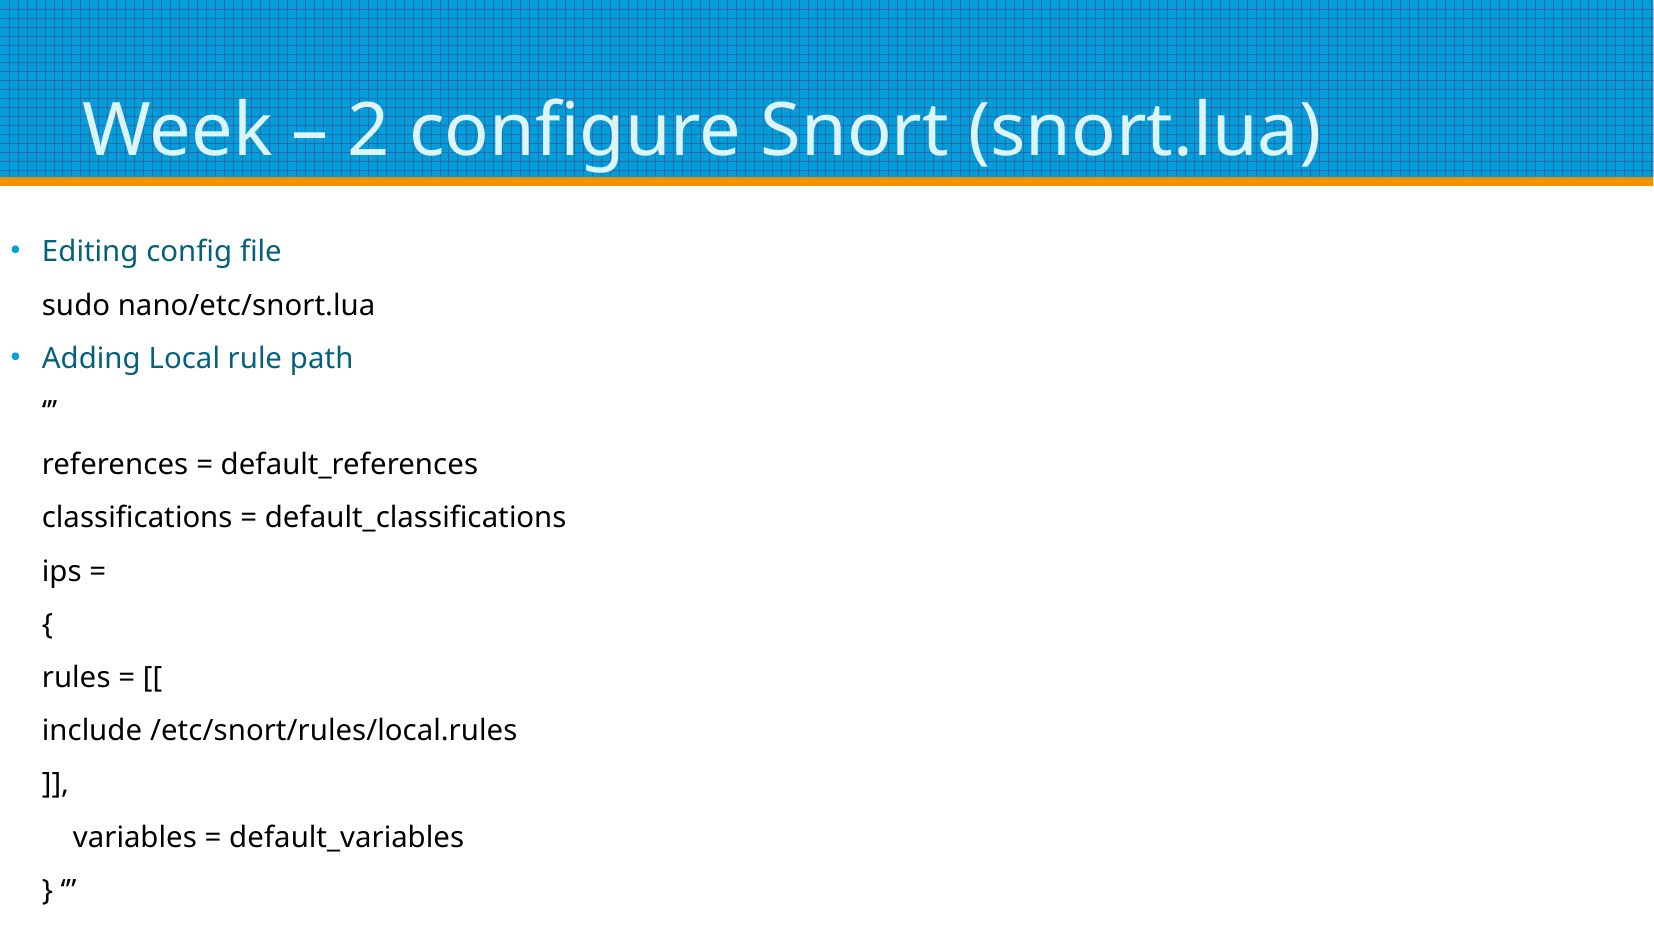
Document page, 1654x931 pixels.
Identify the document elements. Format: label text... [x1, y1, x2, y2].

title Week – 2 configure Snort (snort.lua) [82, 14, 1571, 177]
list Editing config file sudo nano/etc/snort.lua Adding Local rule path ‘’’ references = default_references classifications = default_classifications ips = { rules = [[ include /etc/snort/rules/local.rules ]], variables = default_variables } ‘’’ [0, 177, 1571, 916]
